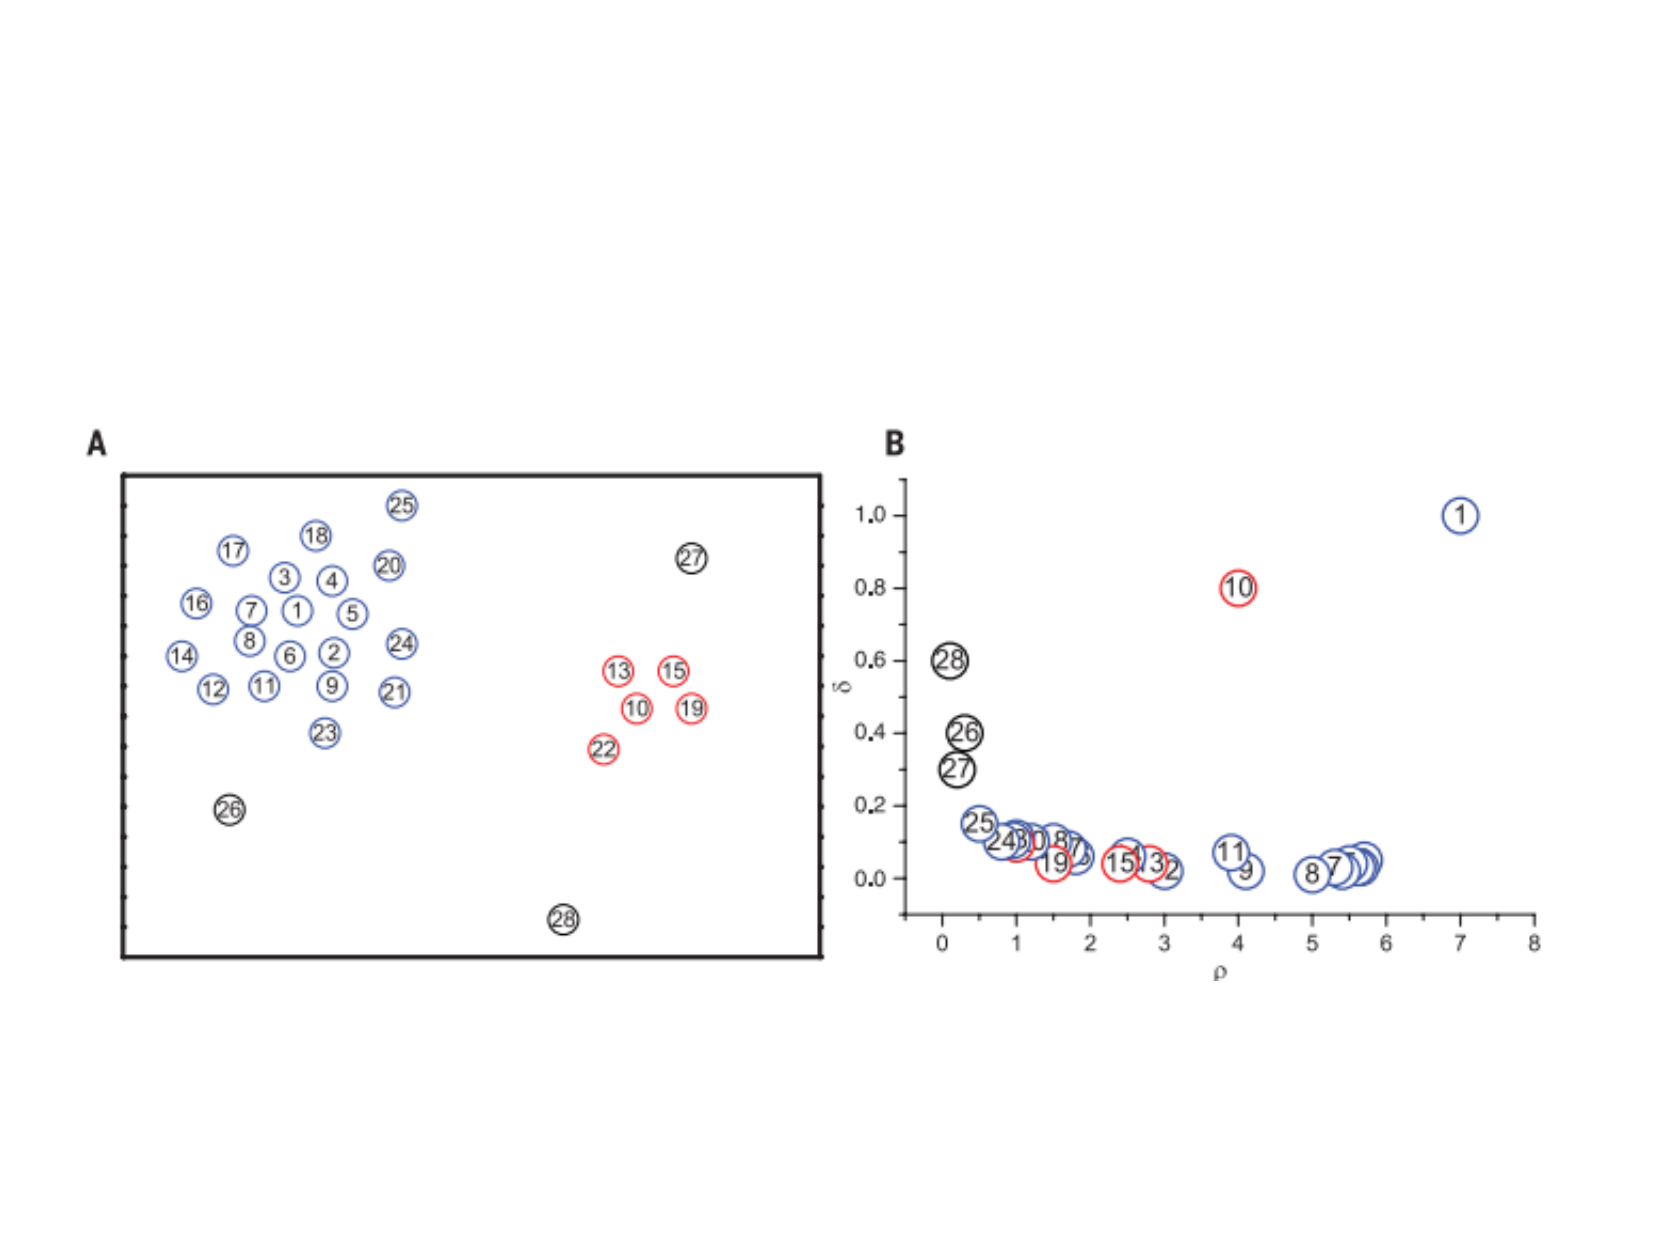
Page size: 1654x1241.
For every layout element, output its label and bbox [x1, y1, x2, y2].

picture [59, 404, 1607, 981]
